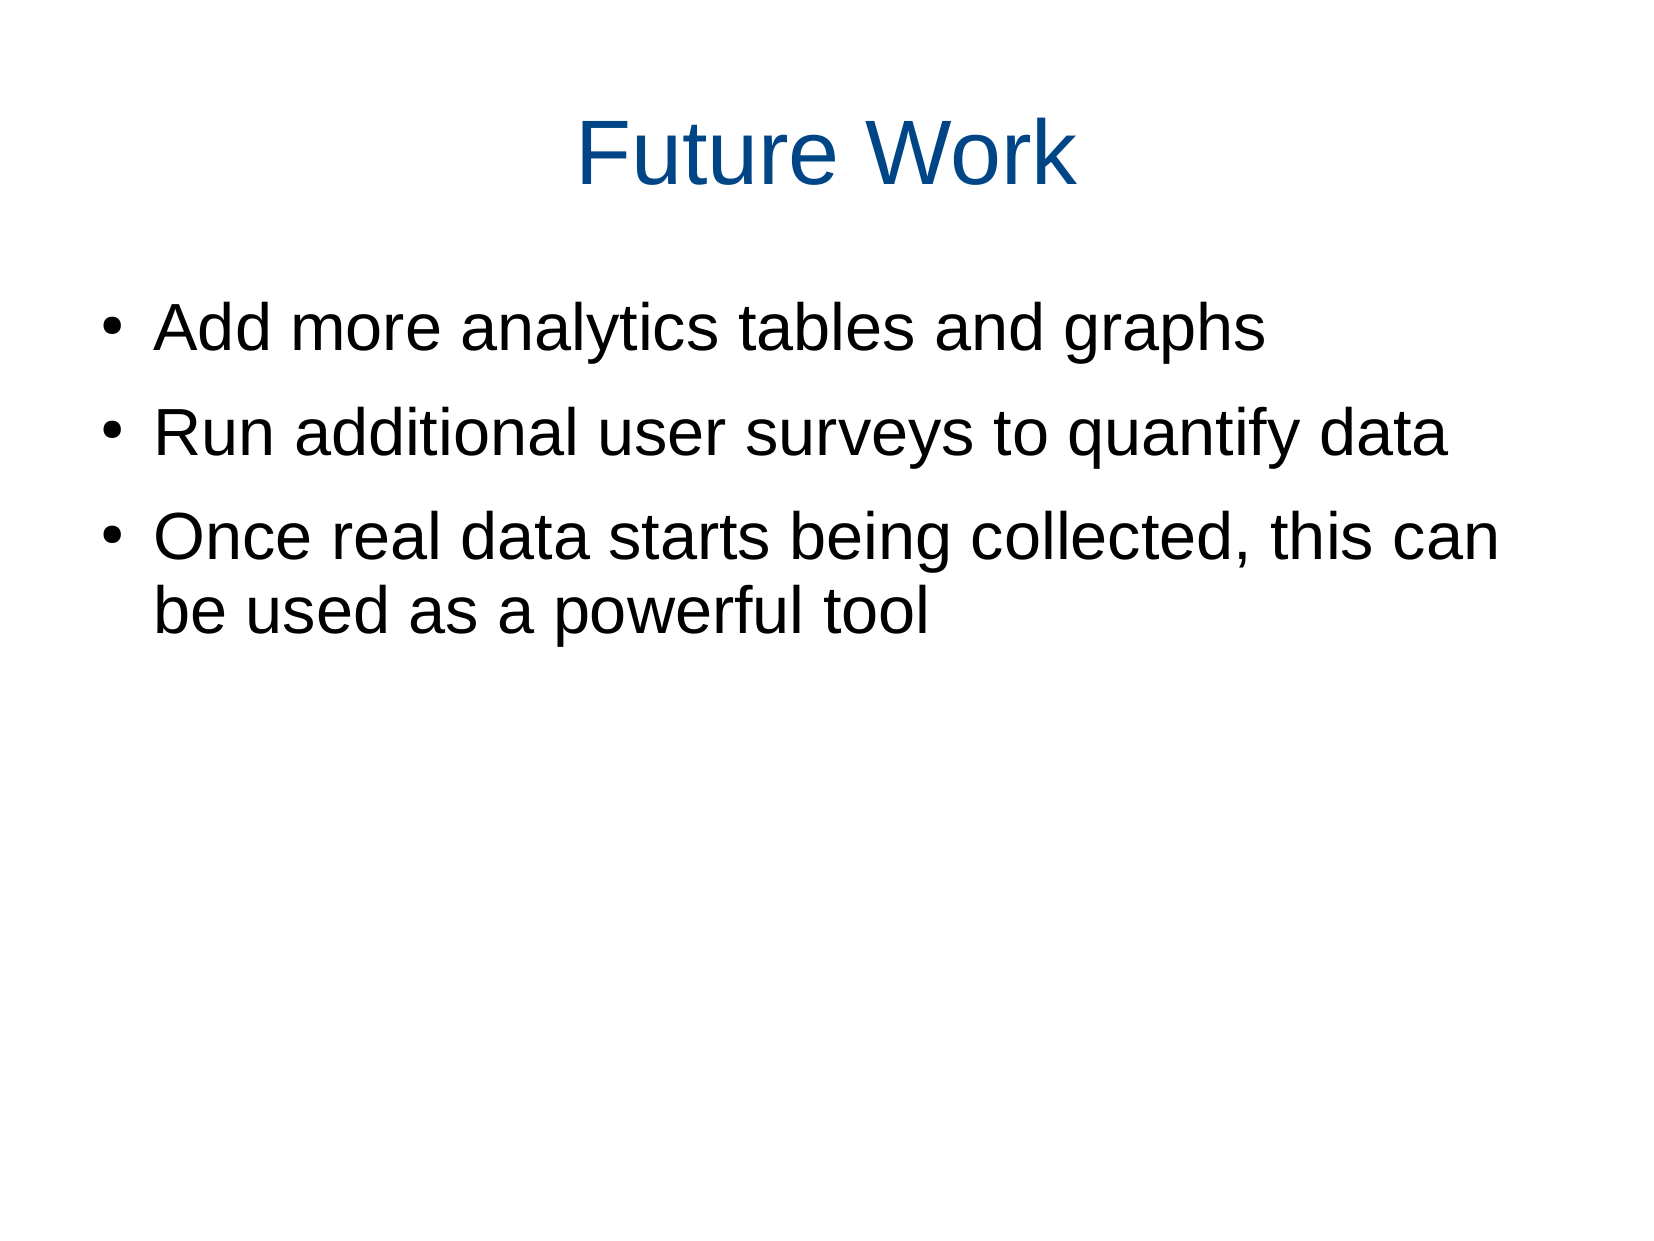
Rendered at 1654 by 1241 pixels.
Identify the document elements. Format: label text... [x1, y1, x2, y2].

list Add more analytics tables and graphs Run additional user surveys to quantify data Once real data starts being collected, this can be used as a powerful tool [82, 290, 1571, 1109]
title Future Work [82, 49, 1571, 257]
